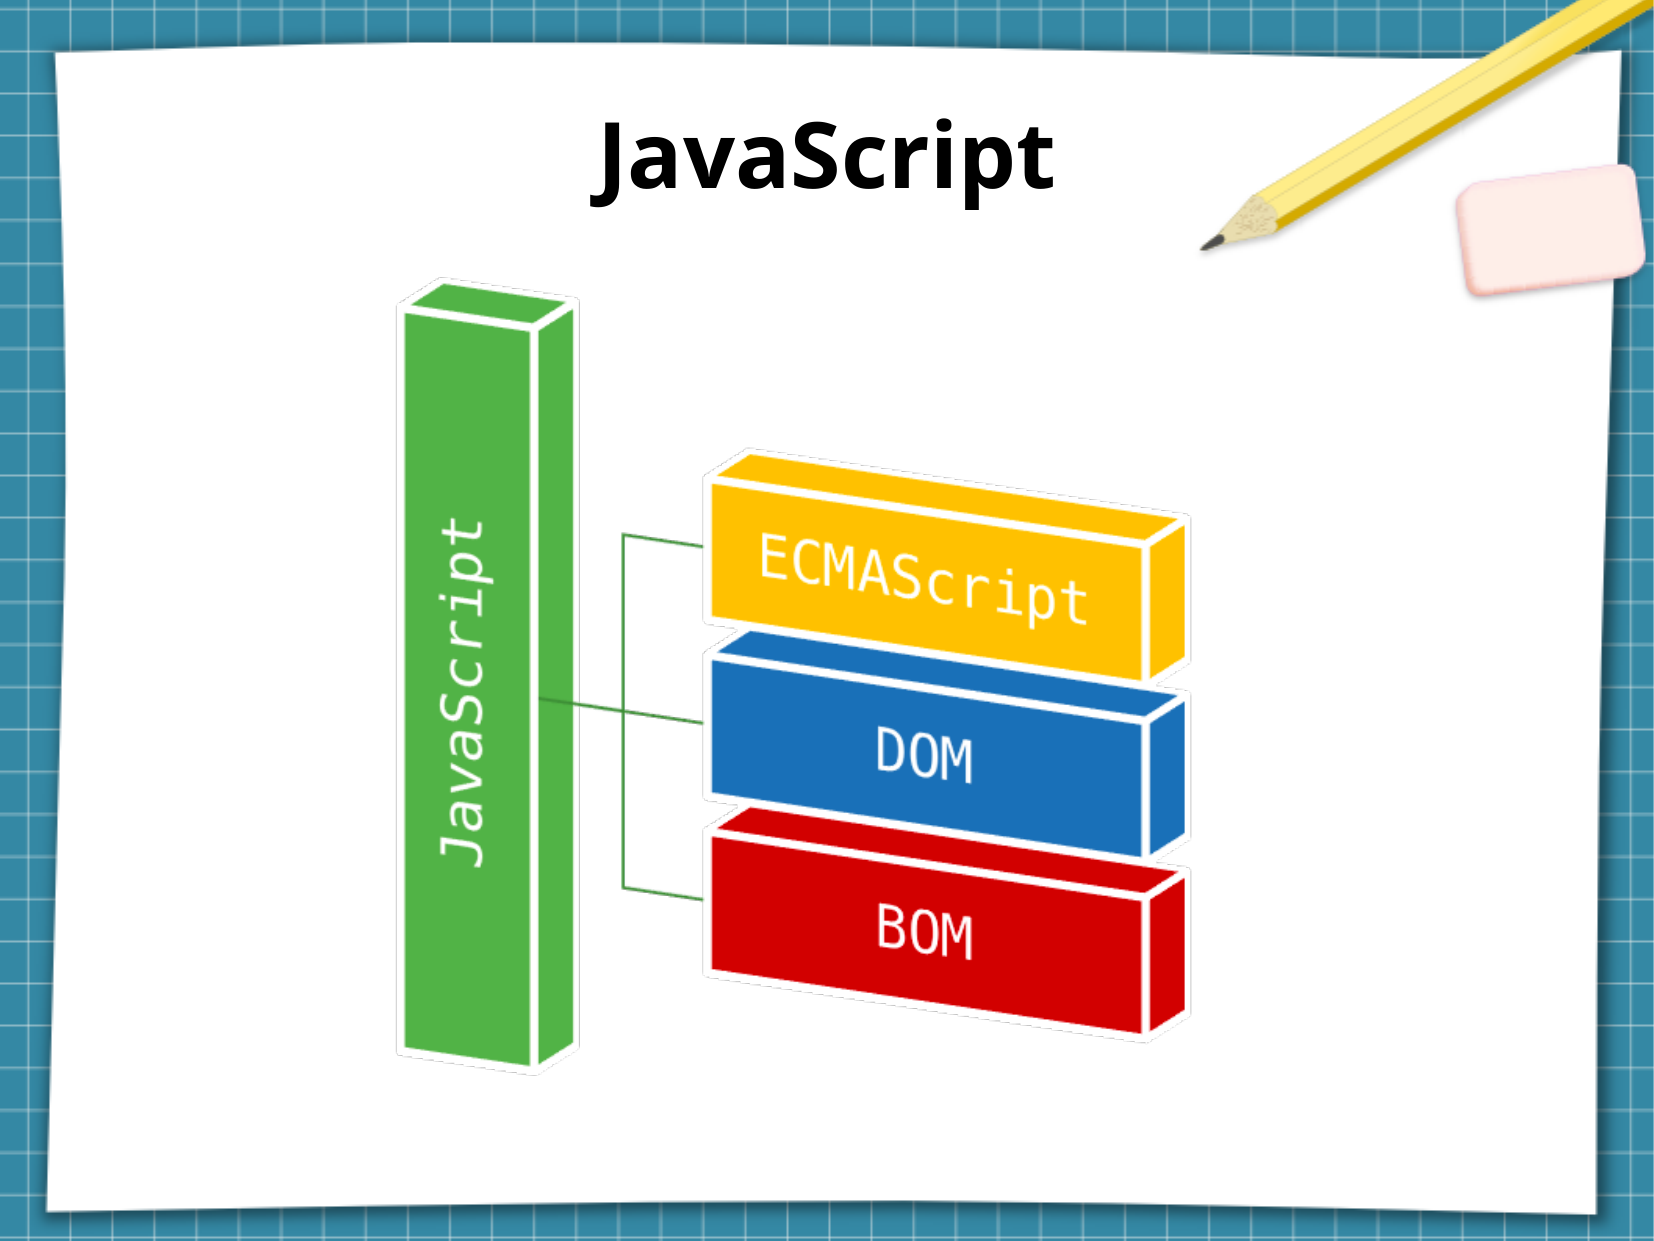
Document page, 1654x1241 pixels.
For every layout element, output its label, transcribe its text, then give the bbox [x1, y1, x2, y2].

title JavaScript [82, 49, 1571, 257]
picture [0, 0, 1654, 1241]
